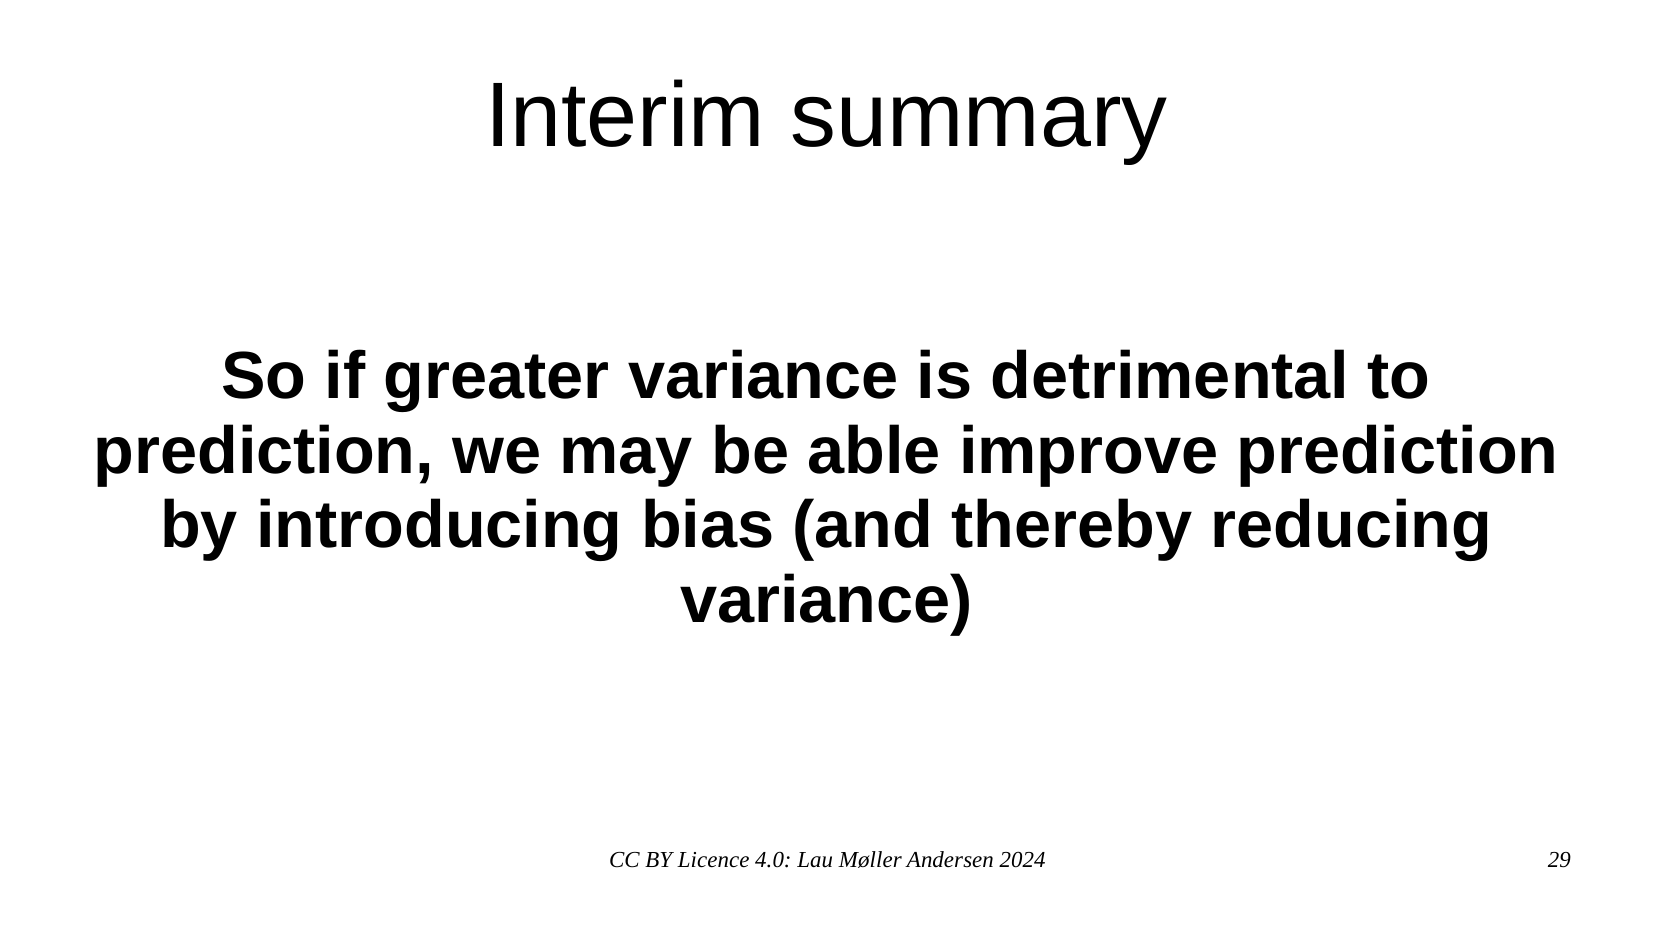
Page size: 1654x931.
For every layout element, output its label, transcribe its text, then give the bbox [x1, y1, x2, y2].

title Interim summary [82, 37, 1571, 193]
subtitle So if greater variance is detrimental to prediction, we may be able improve prediction by introducing bias (and thereby reducing variance) [82, 217, 1571, 758]
